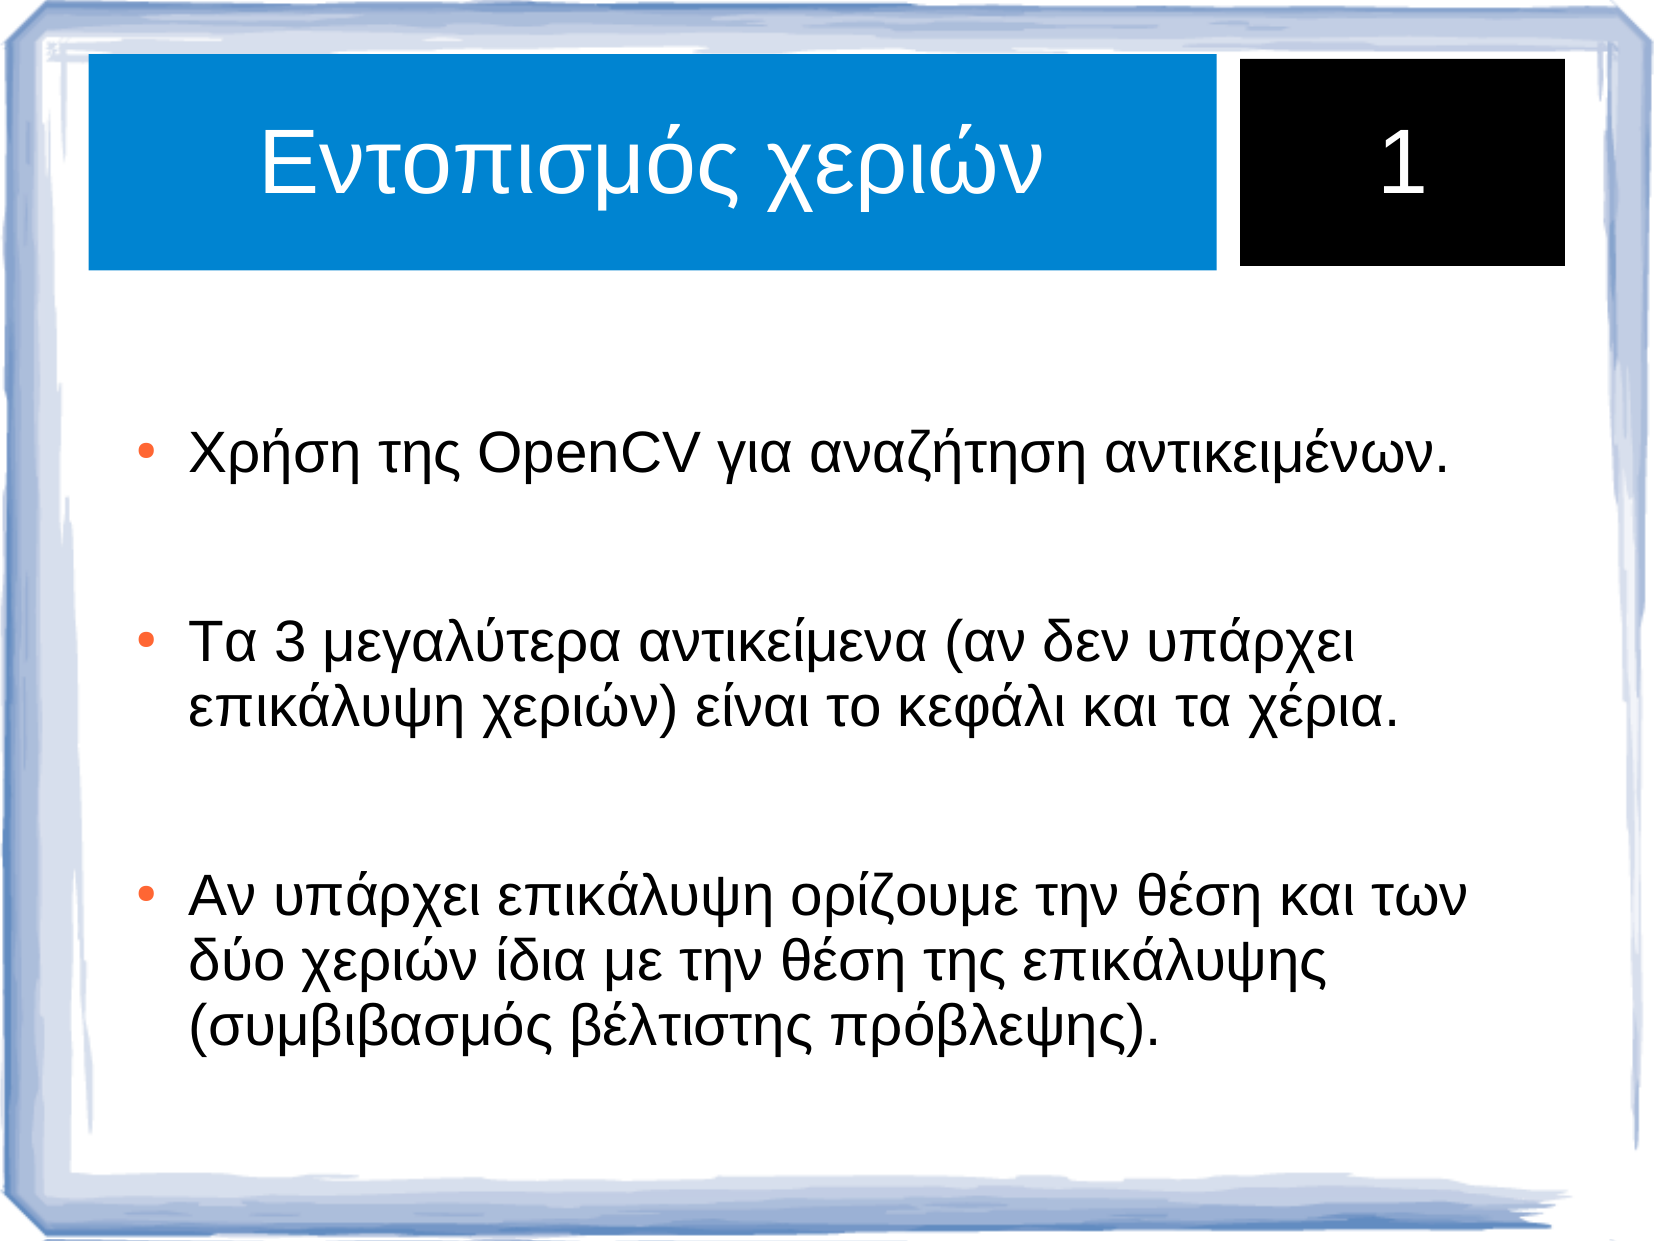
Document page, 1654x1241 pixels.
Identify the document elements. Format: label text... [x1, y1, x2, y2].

title 1 [1240, 58, 1565, 266]
picture [0, 0, 1654, 1241]
title Εντοπισμός χεριών [88, 54, 1217, 271]
list Χρήση της OpenCV για αναζήτηση αντικειμένων. Τα 3 μεγαλύτερα αντικείμενα (αν δεν υπάρχει επικάλυψη χεριών) είναι το κεφάλι και τα χέρια. Αν υπάρχει επικάλυψη ορίζουμε την θέση και των δύο χεριών ίδια με την θέση της επικάλυψης (συμβιβασμός βέλτιστης πρόβλεψης). [118, 324, 1571, 1056]
